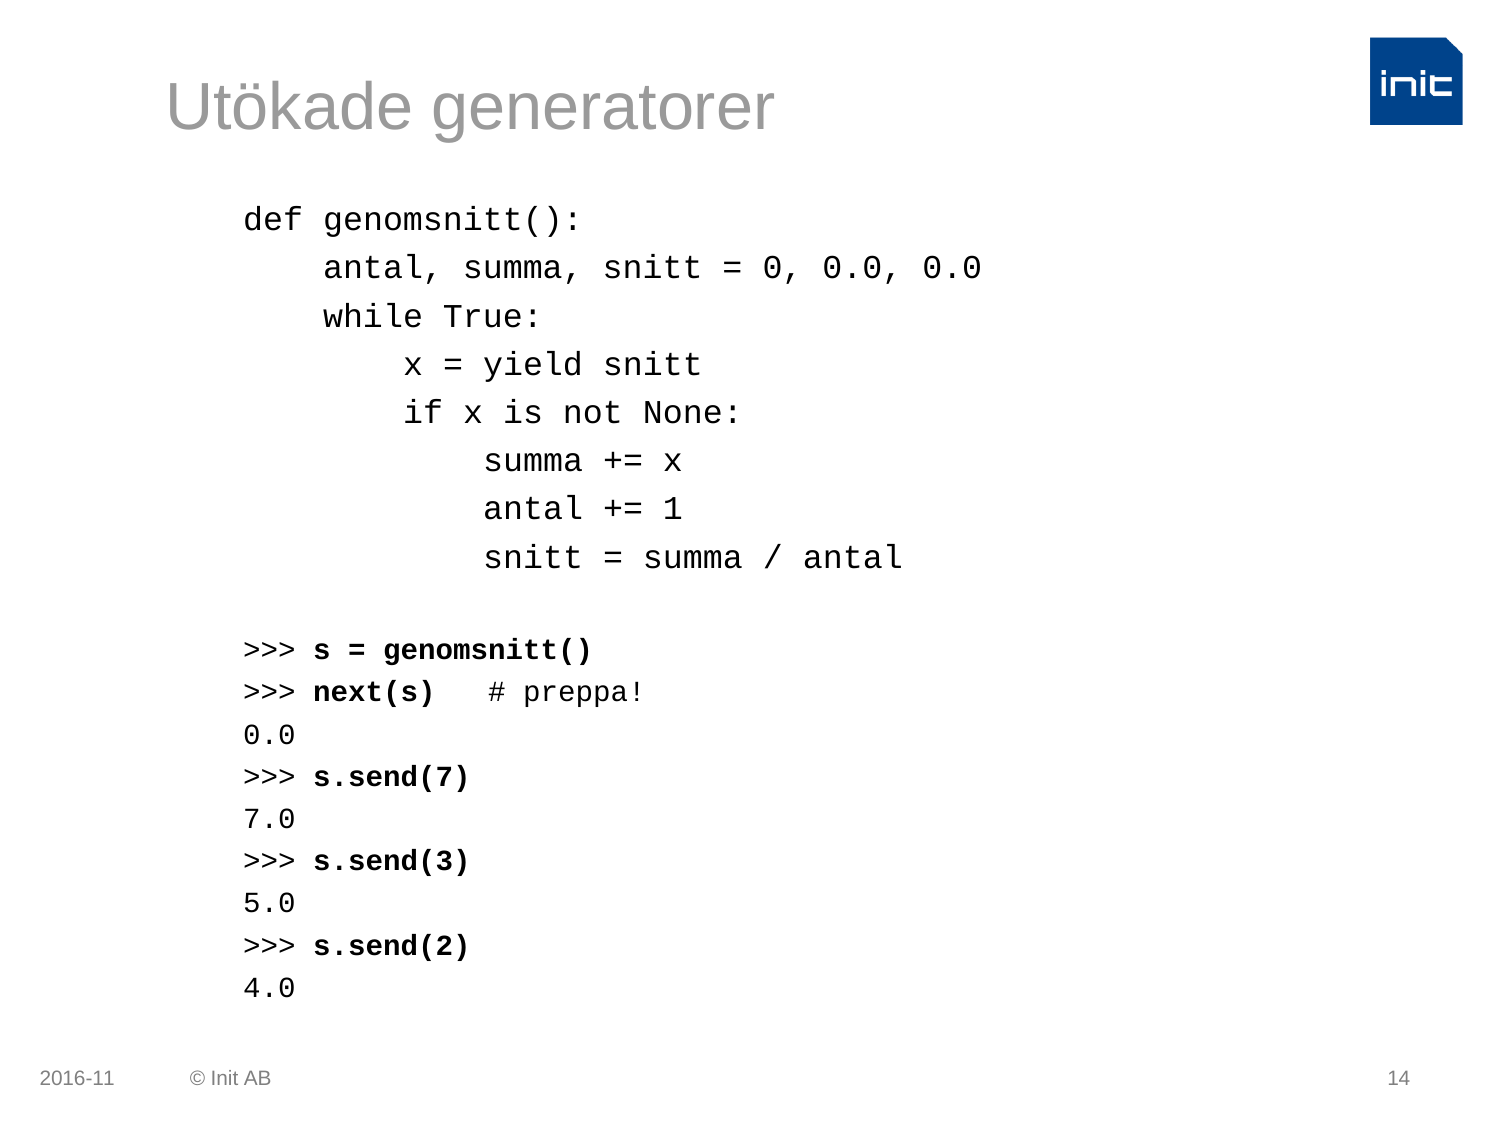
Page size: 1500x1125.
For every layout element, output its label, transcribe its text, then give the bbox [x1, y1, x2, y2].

text_box © Init AB [174, 1037, 1326, 1098]
picture [1370, 37, 1463, 125]
text_box def genomsnitt(): antal, summa, snitt = 0, 0.0, 0.0 while True: x = yield snitt if x is not None: summa += x antal += 1 snitt = summa / antal >>> s = genomsnitt() >>> next(s) # preppa! 0.0 >>> s.send(7) 7.0 >>> s.send(3) 5.0 >>> s.send(2) 4.0 [150, 189, 1351, 1017]
text_box 2016-11 [24, 1037, 151, 1098]
text_box <nummer> [1350, 1037, 1426, 1098]
text_box Utökade generatorer [150, 0, 1351, 151]
